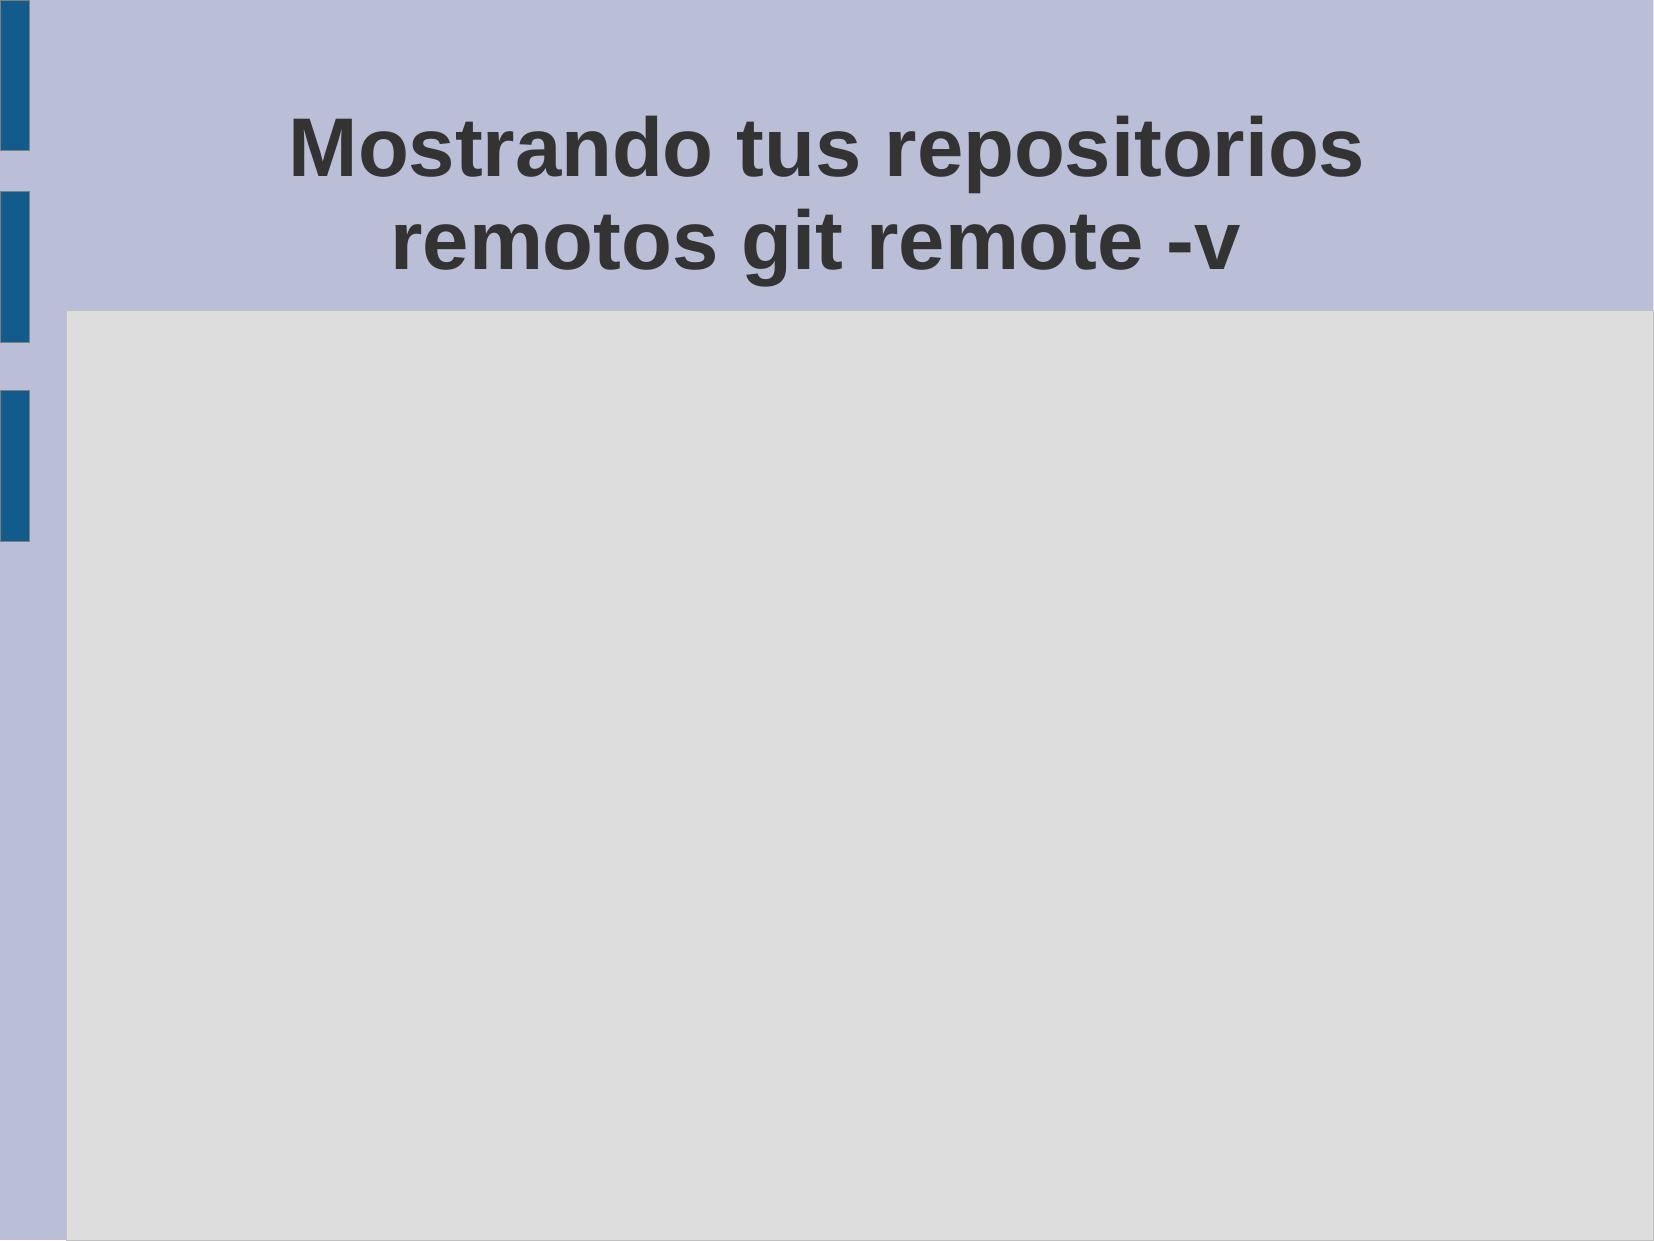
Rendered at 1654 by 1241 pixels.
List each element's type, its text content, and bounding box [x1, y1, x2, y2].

title Mostrando tus repositorios remotos git remote -v [121, 91, 1534, 299]
